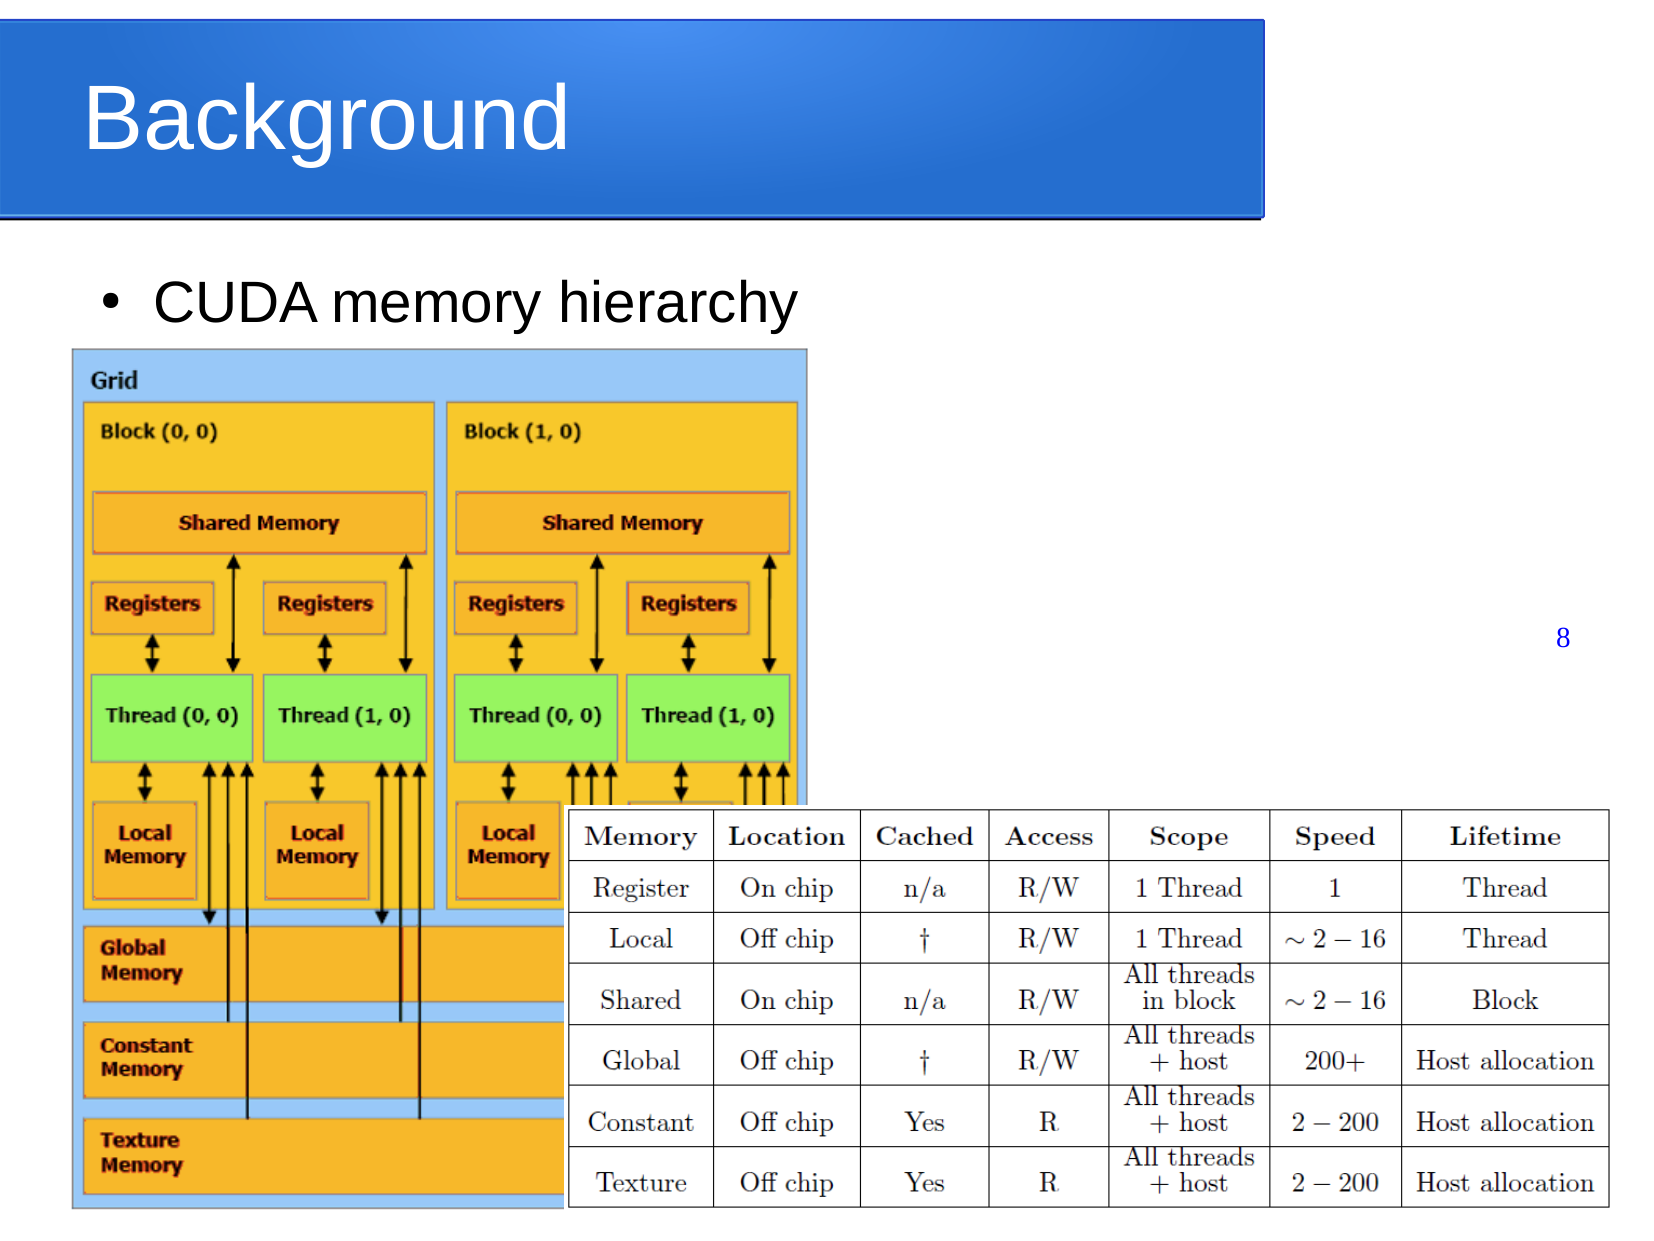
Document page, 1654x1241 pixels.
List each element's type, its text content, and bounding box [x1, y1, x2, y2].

title Background [82, 25, 1250, 211]
picture [69, 344, 1615, 1214]
list CUDA memory hierarchy [82, 269, 1538, 805]
